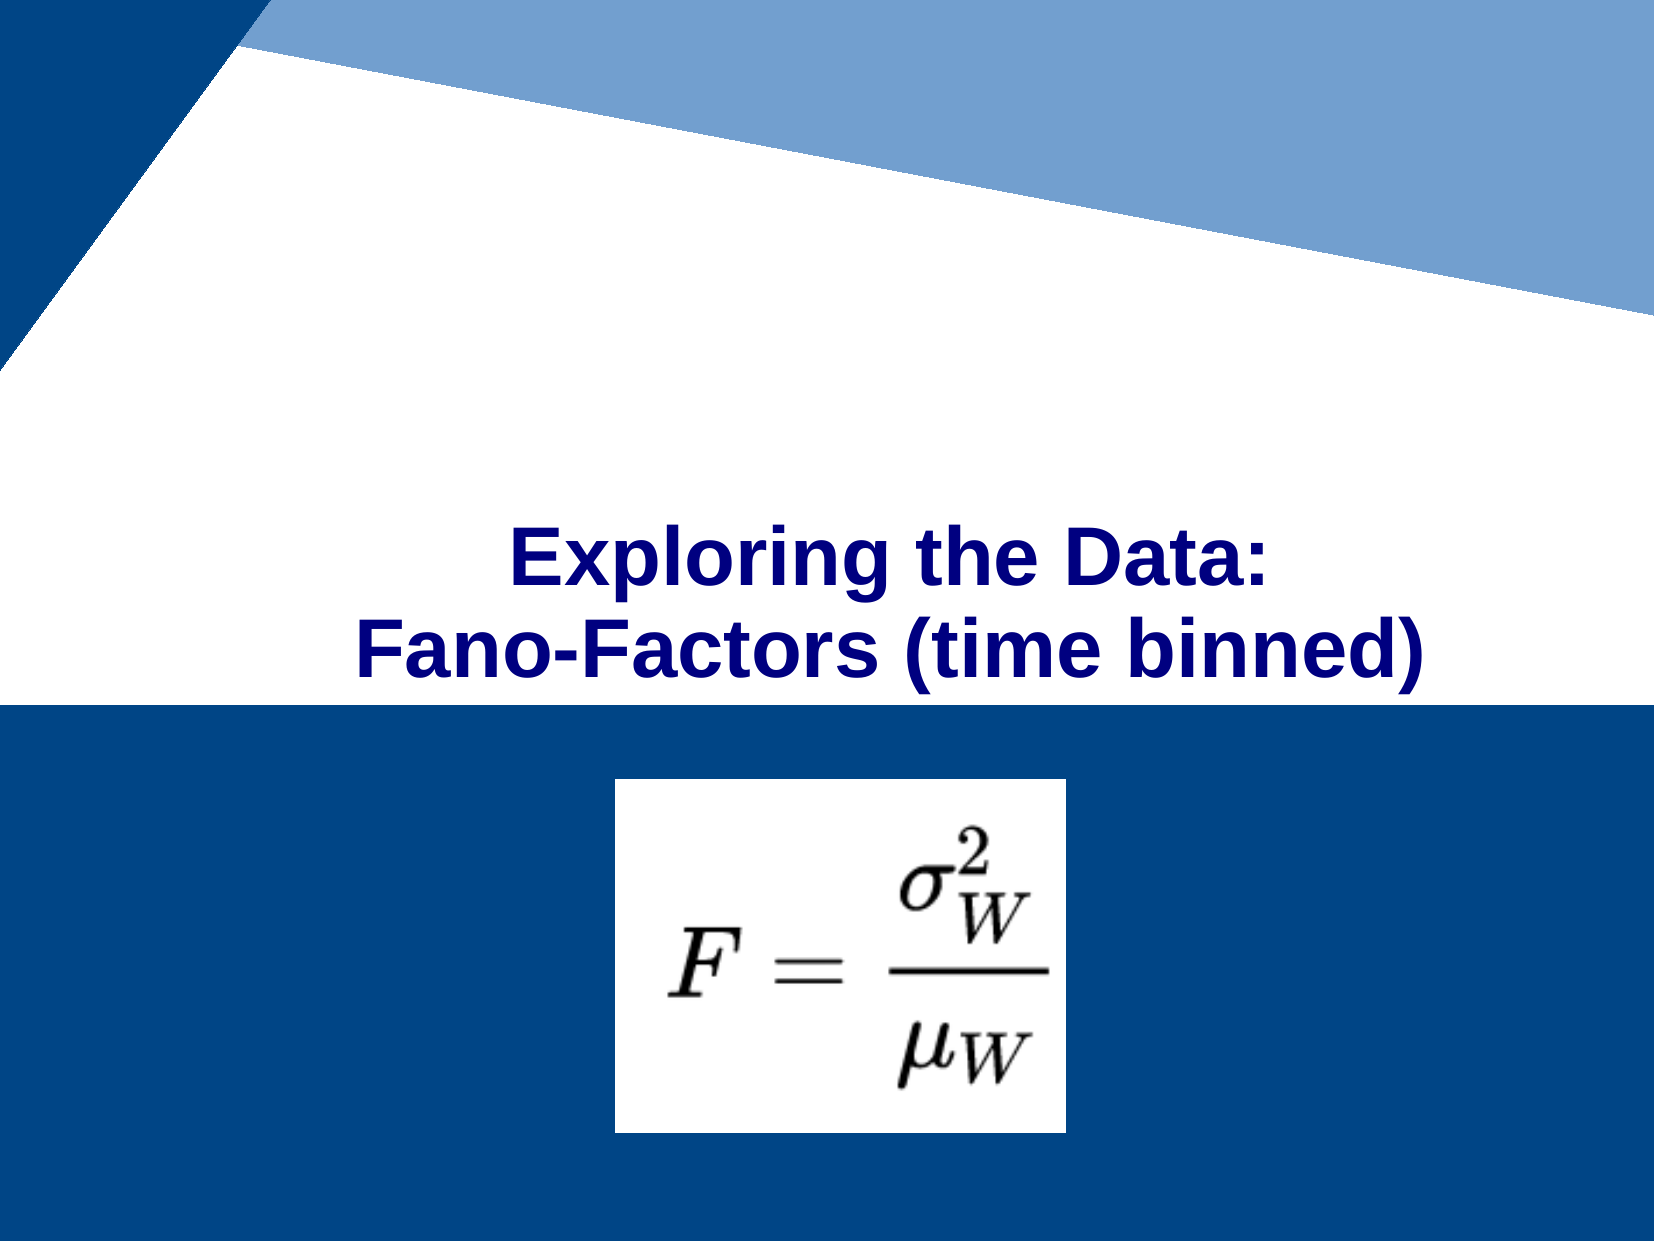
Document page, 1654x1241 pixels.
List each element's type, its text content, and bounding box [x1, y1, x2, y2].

text_box Exploring the Data: Fano-Factors (time binned) [339, 502, 1442, 704]
text_box [0, 705, 1654, 1241]
picture [615, 779, 1066, 1133]
text_box [0, 0, 1654, 371]
